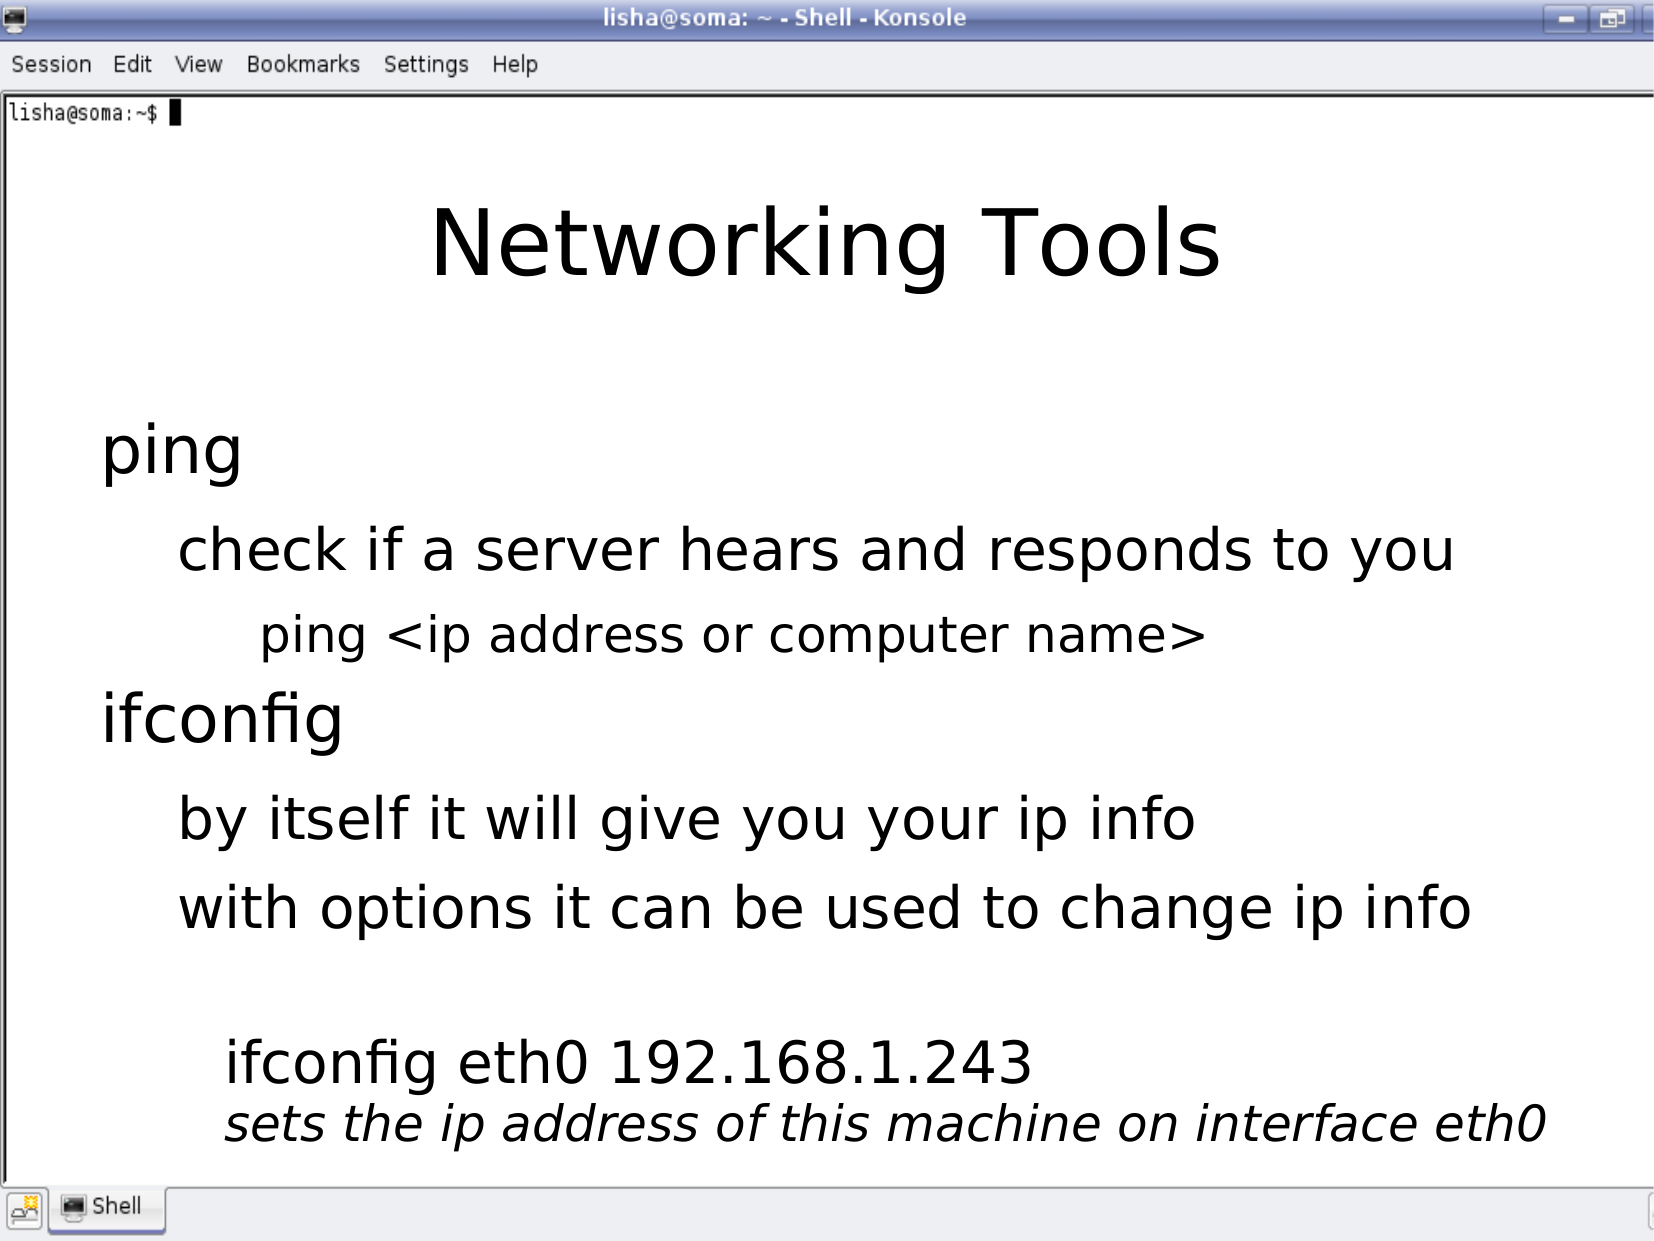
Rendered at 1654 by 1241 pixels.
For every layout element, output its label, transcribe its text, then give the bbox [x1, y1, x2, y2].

title Networking Tools [82, 149, 1571, 338]
picture [0, 0, 1654, 1241]
list ping check if a server hears and responds to you ping <ip address or computer name> ifconfig by itself it will give you your ip info with options it can be used to change ip info ifconfig eth0 192.168.1.243 sets the ip address of this machine on interface eth0 [82, 412, 1571, 1171]
